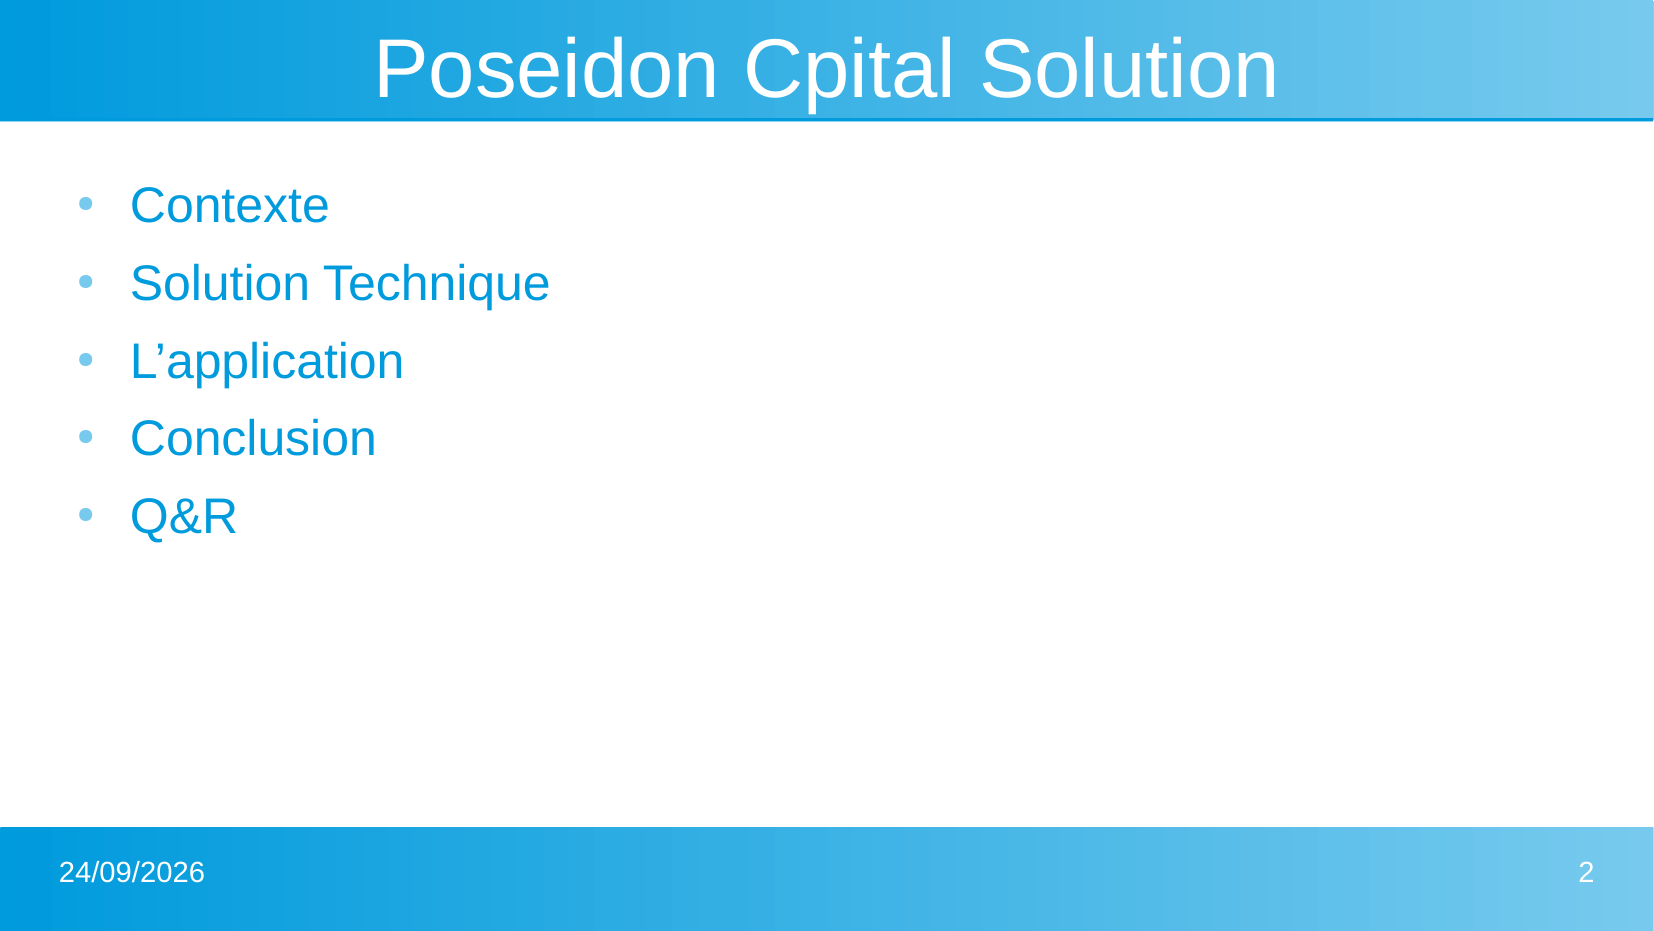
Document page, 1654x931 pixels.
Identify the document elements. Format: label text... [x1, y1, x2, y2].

list Contexte Solution Technique L’application Conclusion Q&R [59, 177, 1595, 768]
title Poseidon Cpital Solution [59, 22, 1595, 116]
